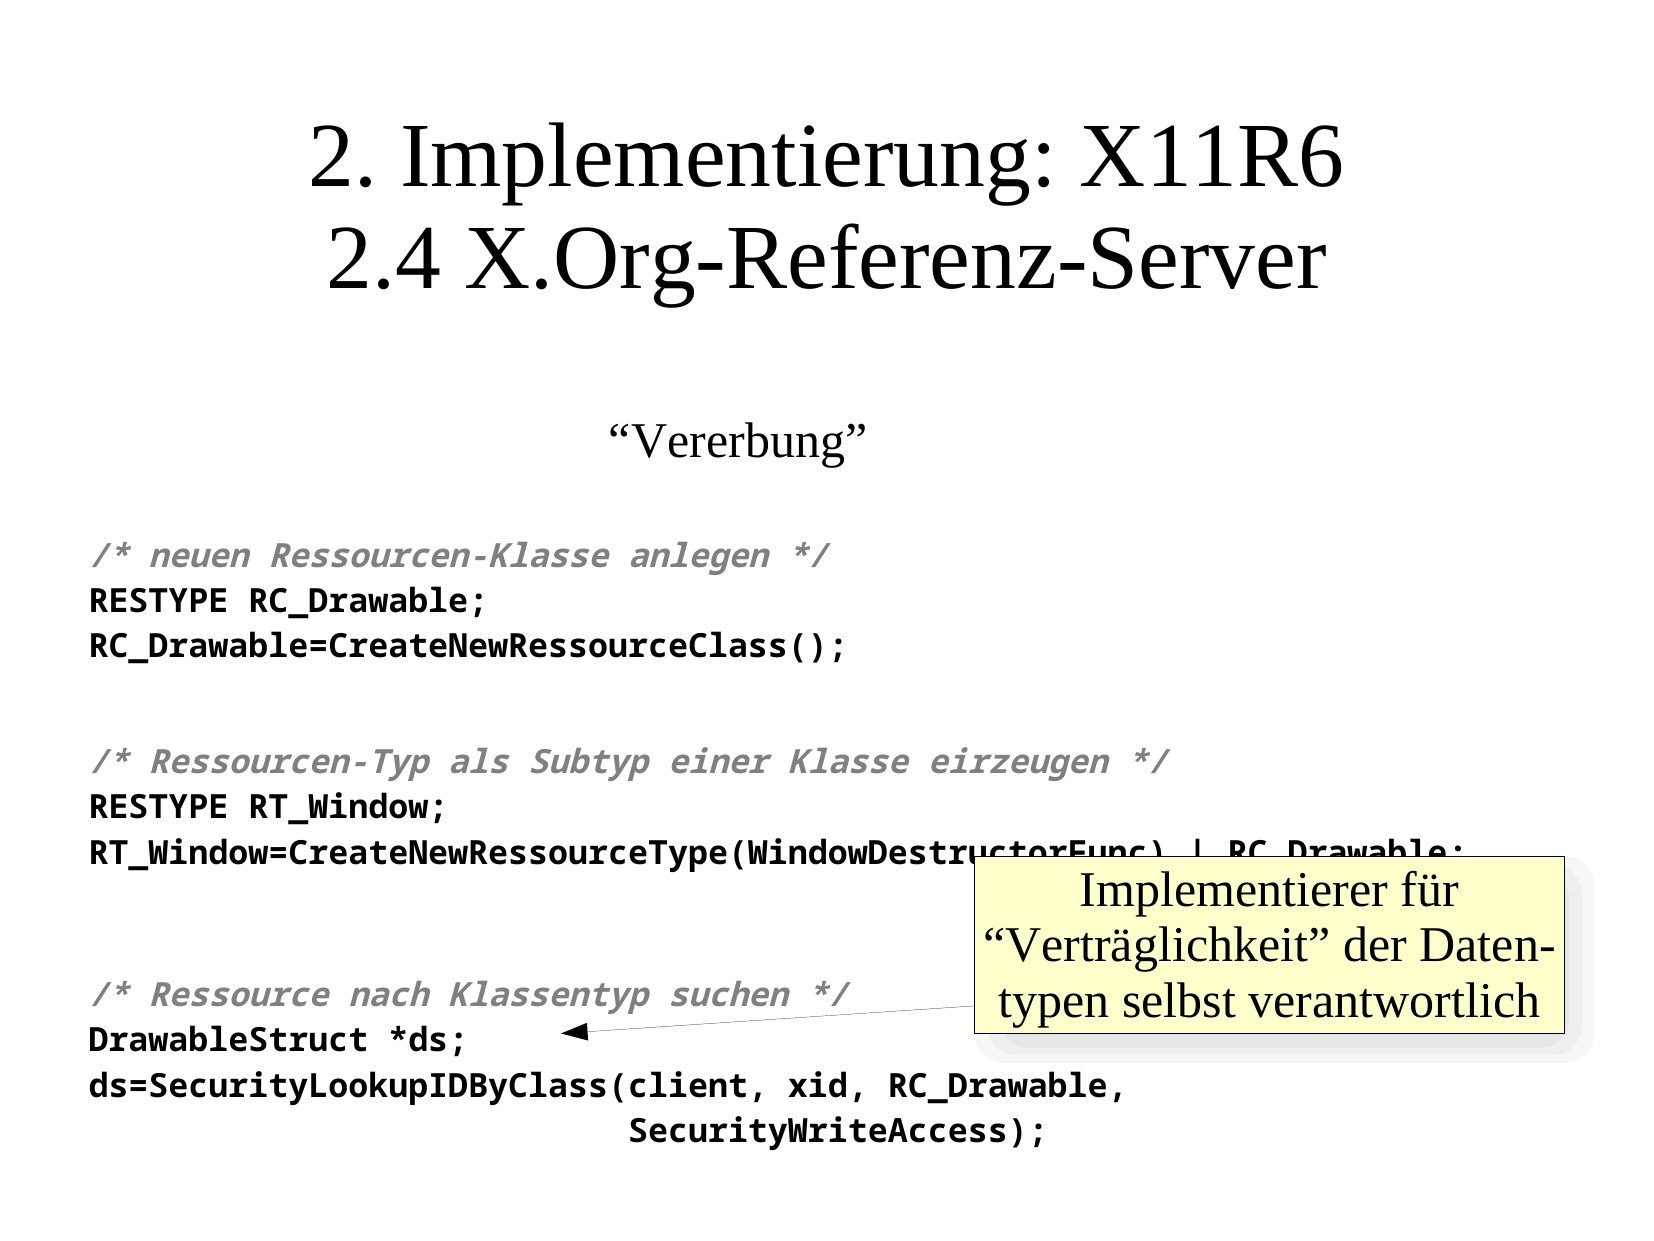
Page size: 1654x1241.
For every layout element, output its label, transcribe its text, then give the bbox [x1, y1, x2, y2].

title 2. Implementierung: X11R6 2.4 X.Org-Referenz-Server [121, 102, 1534, 311]
text_box /* Ressourcen-Typ als Subtyp einer Klasse eirzeugen */ RESTYPE RT_Window; RT_Window=CreateNewRessourceType(WindowDestructorFunc) | RC_Drawable; [88, 738, 1506, 861]
text_box Implementierer für “Verträglichkeit” der Daten- typen selbst verantwortlich [974, 856, 1565, 1034]
text_box “Vererbung” [472, 413, 1004, 531]
text_box /* neuen Ressourcen-Klasse anlegen */ RESTYPE RC_Drawable; RC_Drawable=CreateNewRessourceClass(); [88, 531, 1506, 655]
text_box /* Ressource nach Klassentyp suchen */ DrawableStruct *ds; ds=SecurityLookupIDByClass(client, xid, RC_Drawable, SecurityWriteAccess); [88, 971, 1506, 1135]
text_box [974, 856, 1595, 1063]
